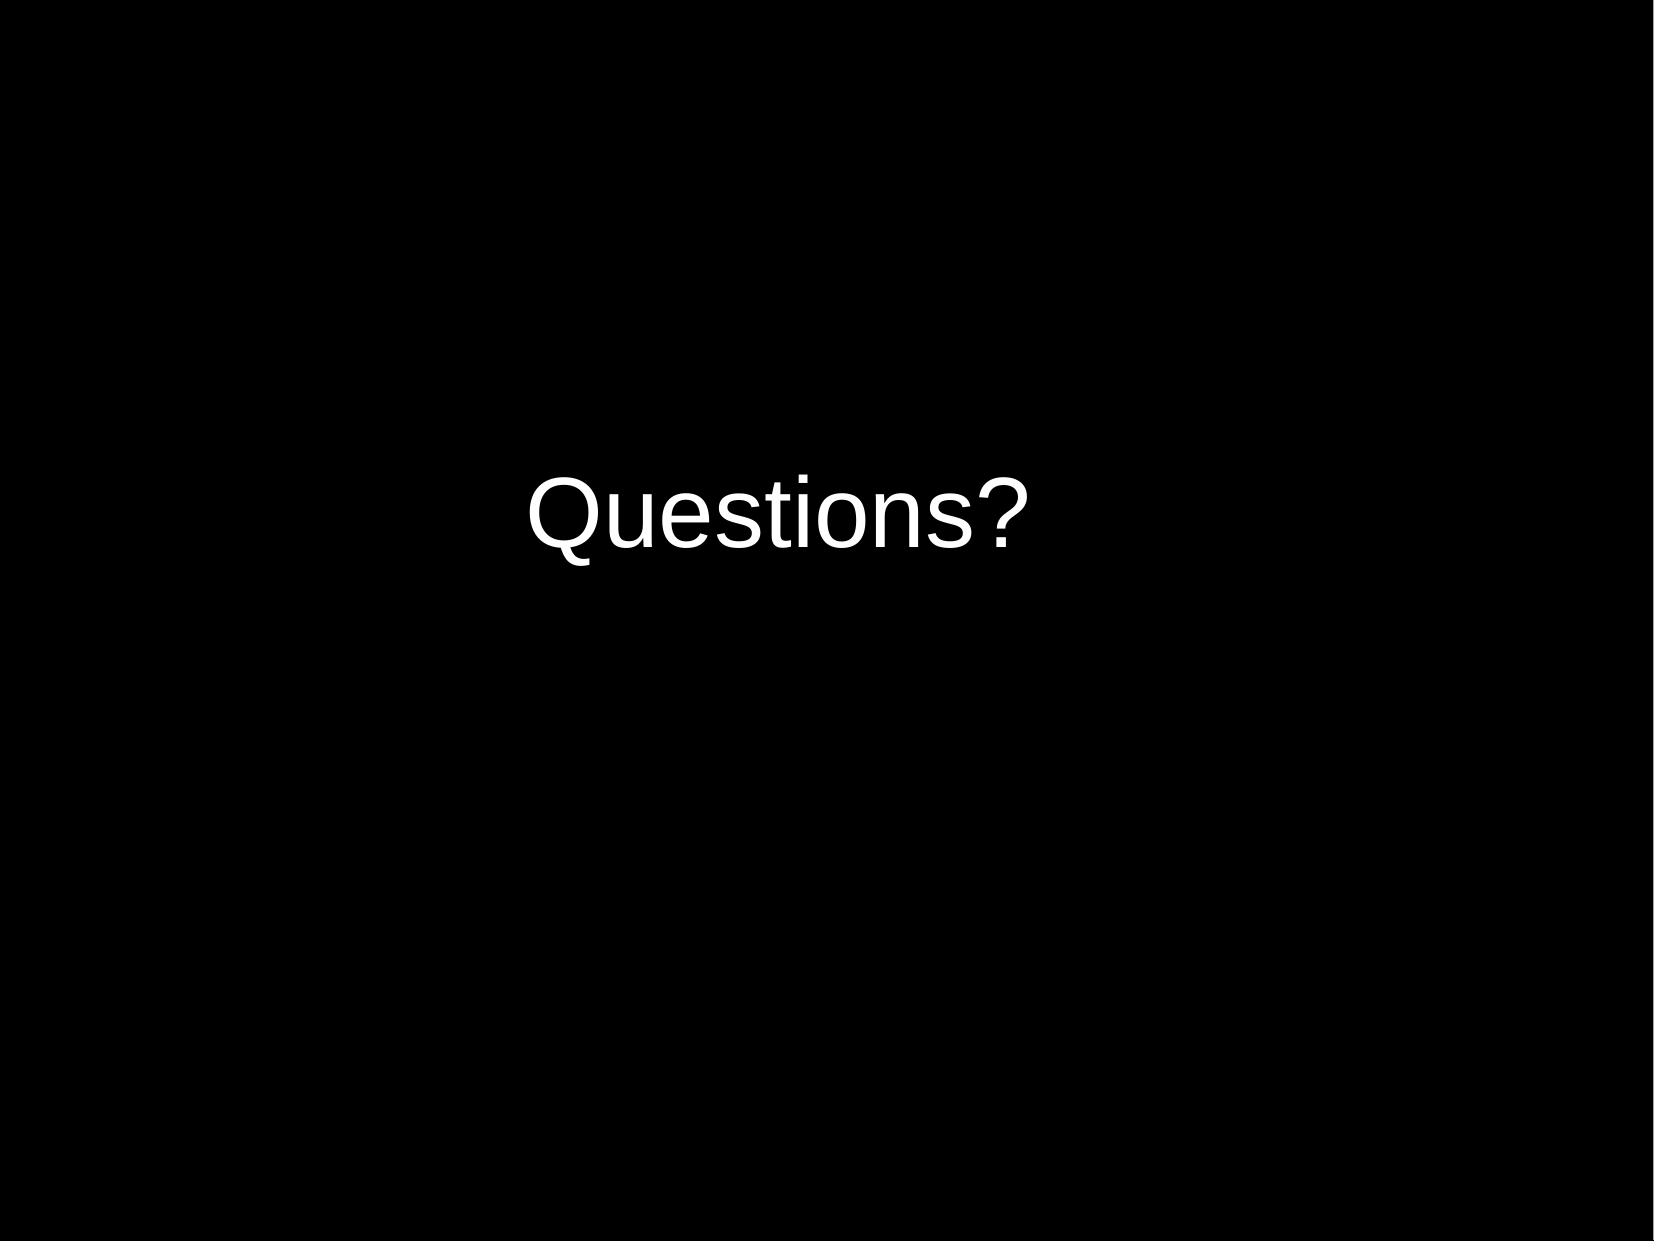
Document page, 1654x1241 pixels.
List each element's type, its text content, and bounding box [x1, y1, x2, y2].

text_box [0, 0, 1654, 1241]
text_box Questions? [150, 450, 1426, 577]
